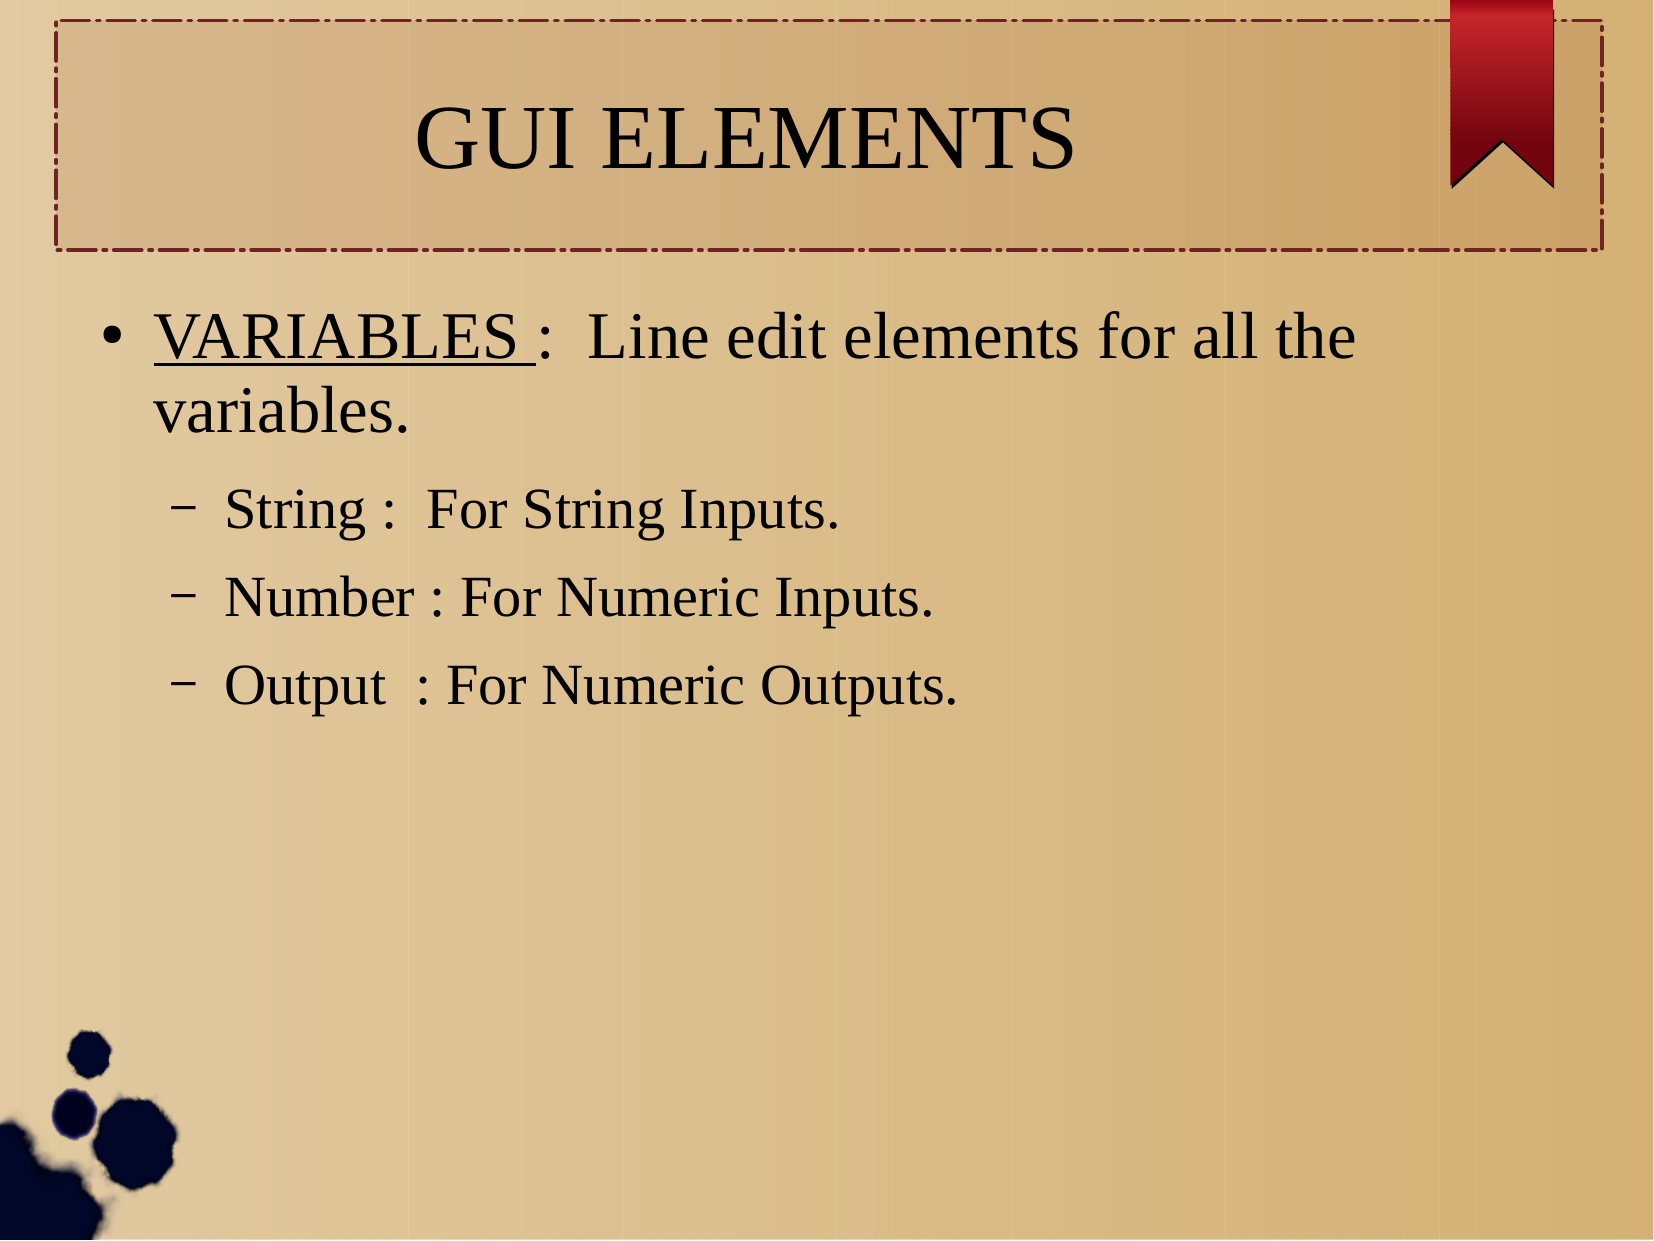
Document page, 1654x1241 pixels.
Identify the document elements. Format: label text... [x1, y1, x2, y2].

title GUI ELEMENTS [82, 47, 1412, 229]
list VARIABLES : Line edit elements for all the variables. String : For String Inputs. Number : For Numeric Inputs. Output : For Numeric Outputs. [82, 299, 1571, 1019]
